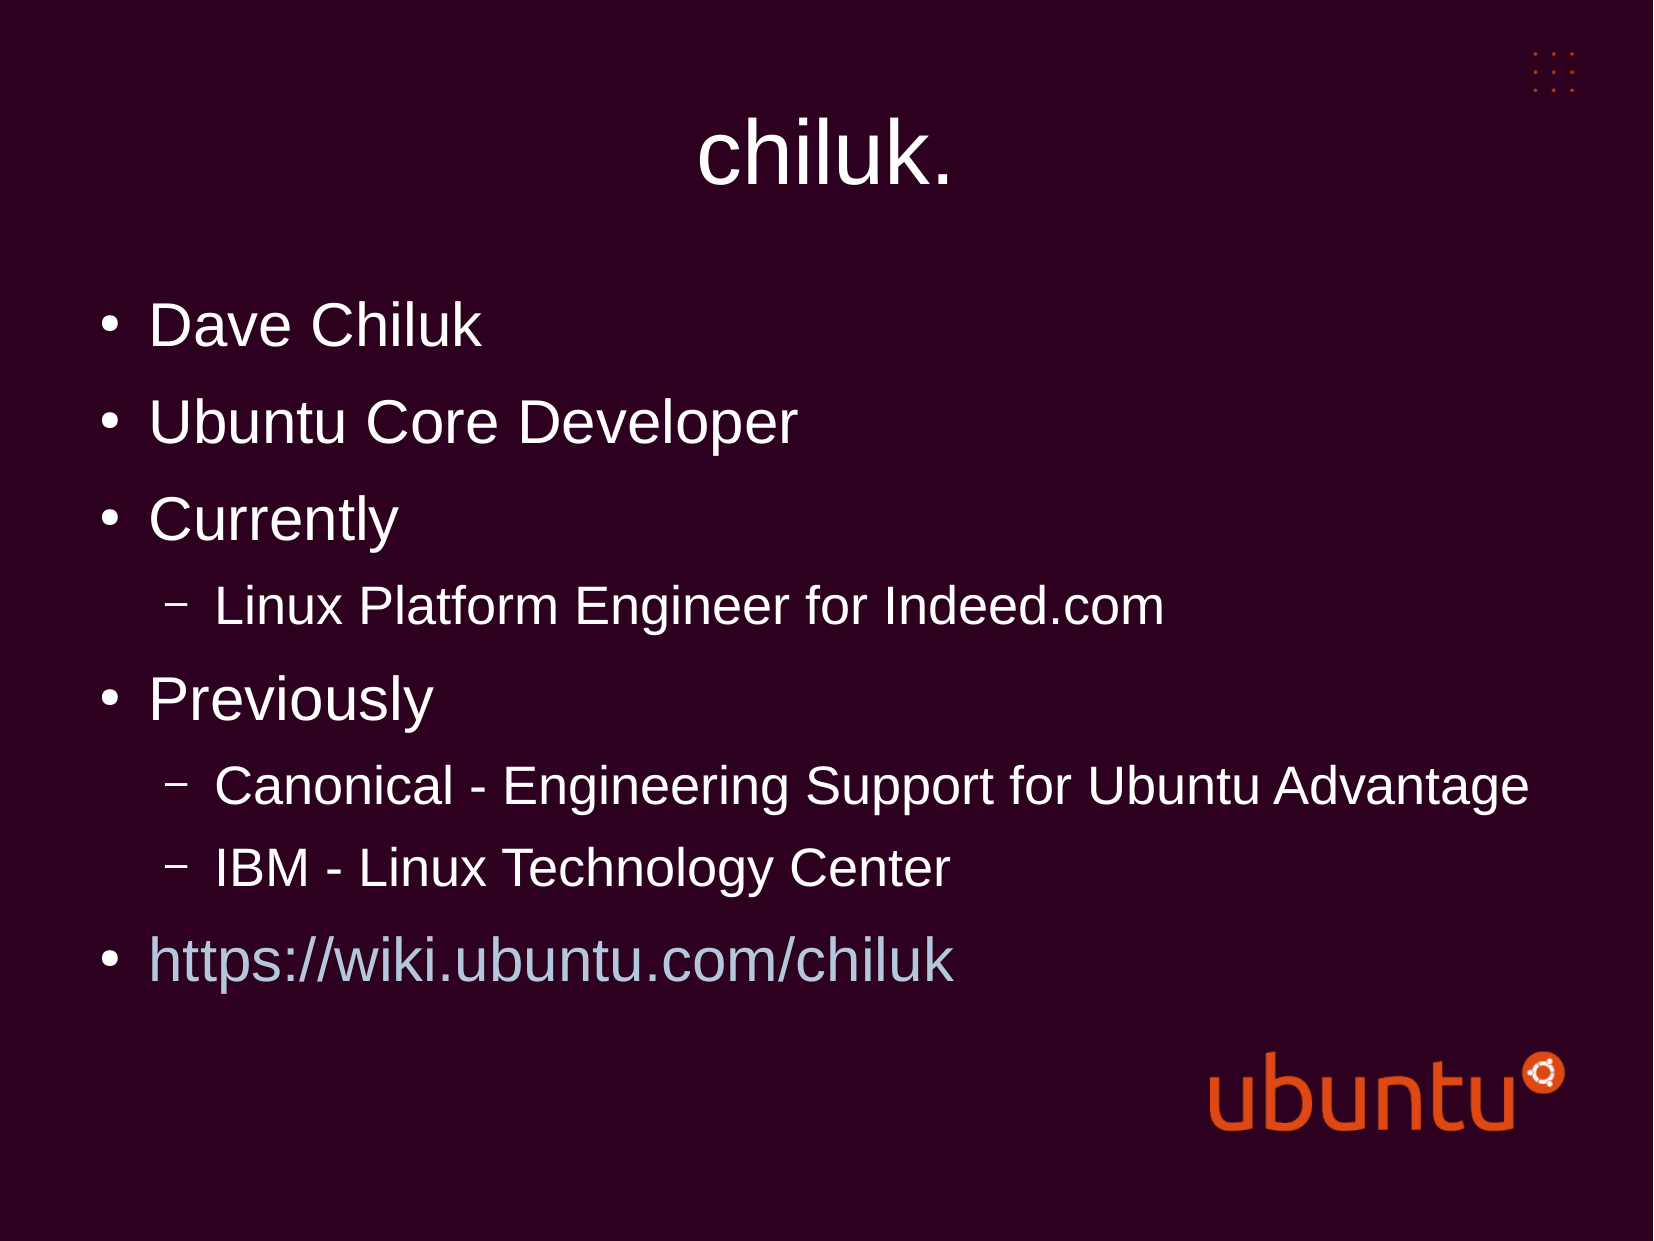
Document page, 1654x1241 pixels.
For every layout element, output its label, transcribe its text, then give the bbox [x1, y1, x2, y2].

title chiluk. [82, 49, 1571, 257]
picture [1121, 960, 1653, 1223]
list Dave Chiluk Ubuntu Core Developer Currently Linux Platform Engineer for Indeed.com Previously Canonical - Engineering Support for Ubuntu Advantage IBM - Linux Technology Center https://wiki.ubuntu.com/chiluk [82, 290, 1571, 1010]
picture [1571, 49, 1575, 94]
